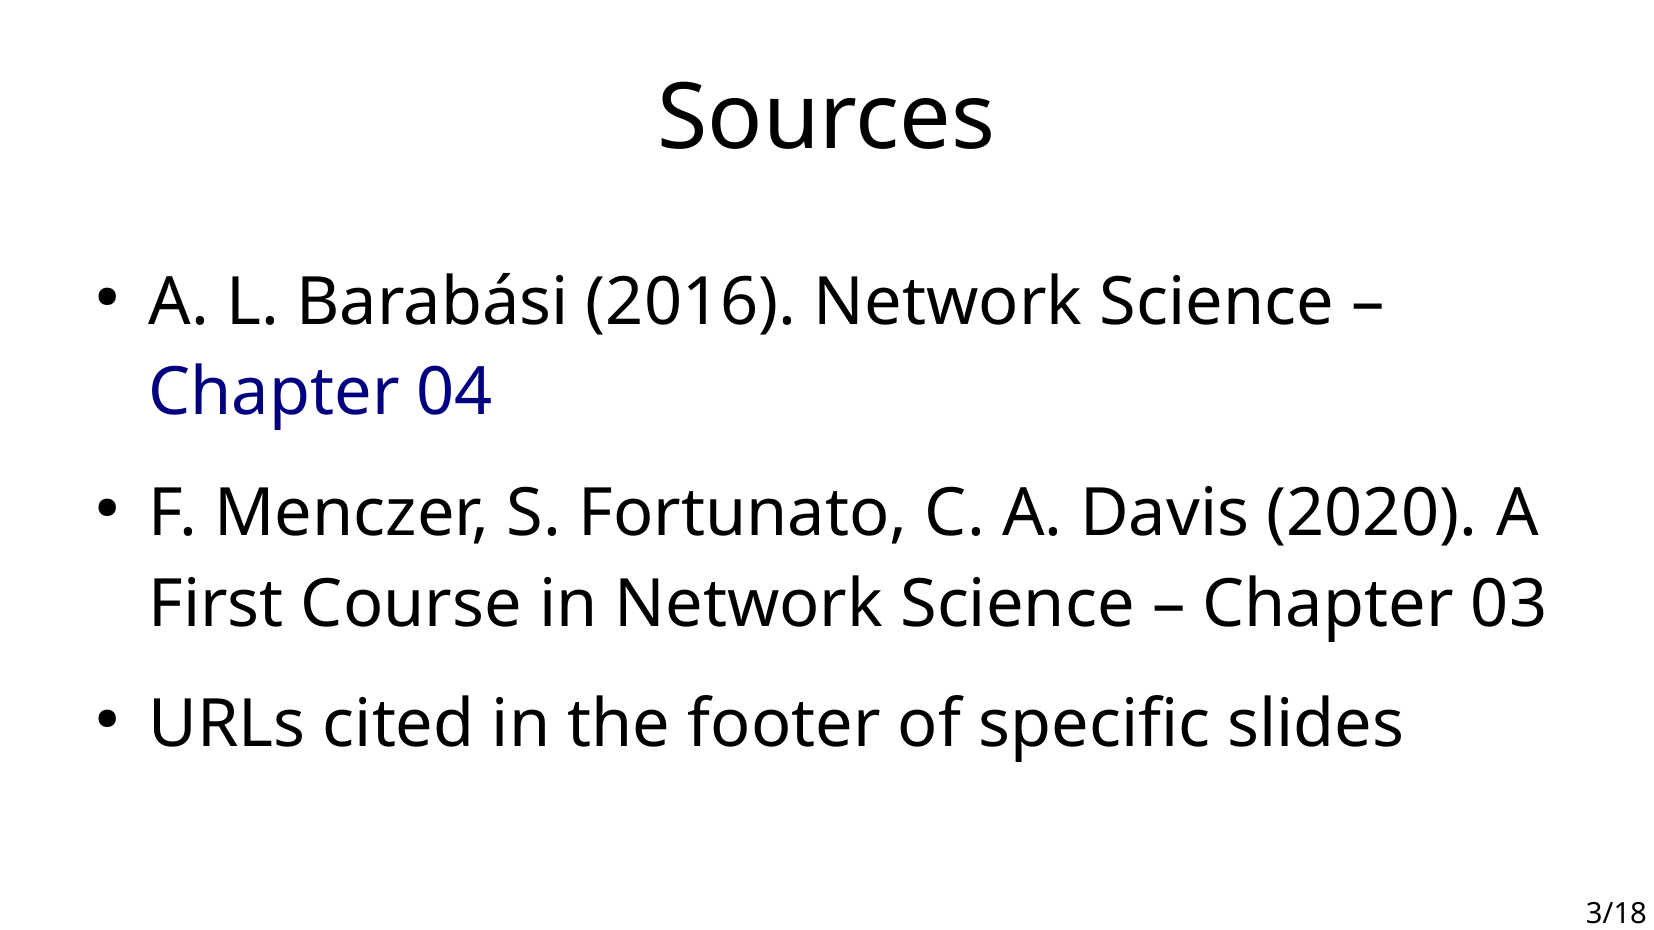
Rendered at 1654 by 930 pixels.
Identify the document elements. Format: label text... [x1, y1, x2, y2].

title Sources [82, 1, 1571, 225]
list A. L. Barabási (2016). Network Science – Chapter 04 F. Menczer, S. Fortunato, C. A. Davis (2020). A First Course in Network Science – Chapter 03 URLs cited in the footer of specific slides [77, 252, 1588, 793]
